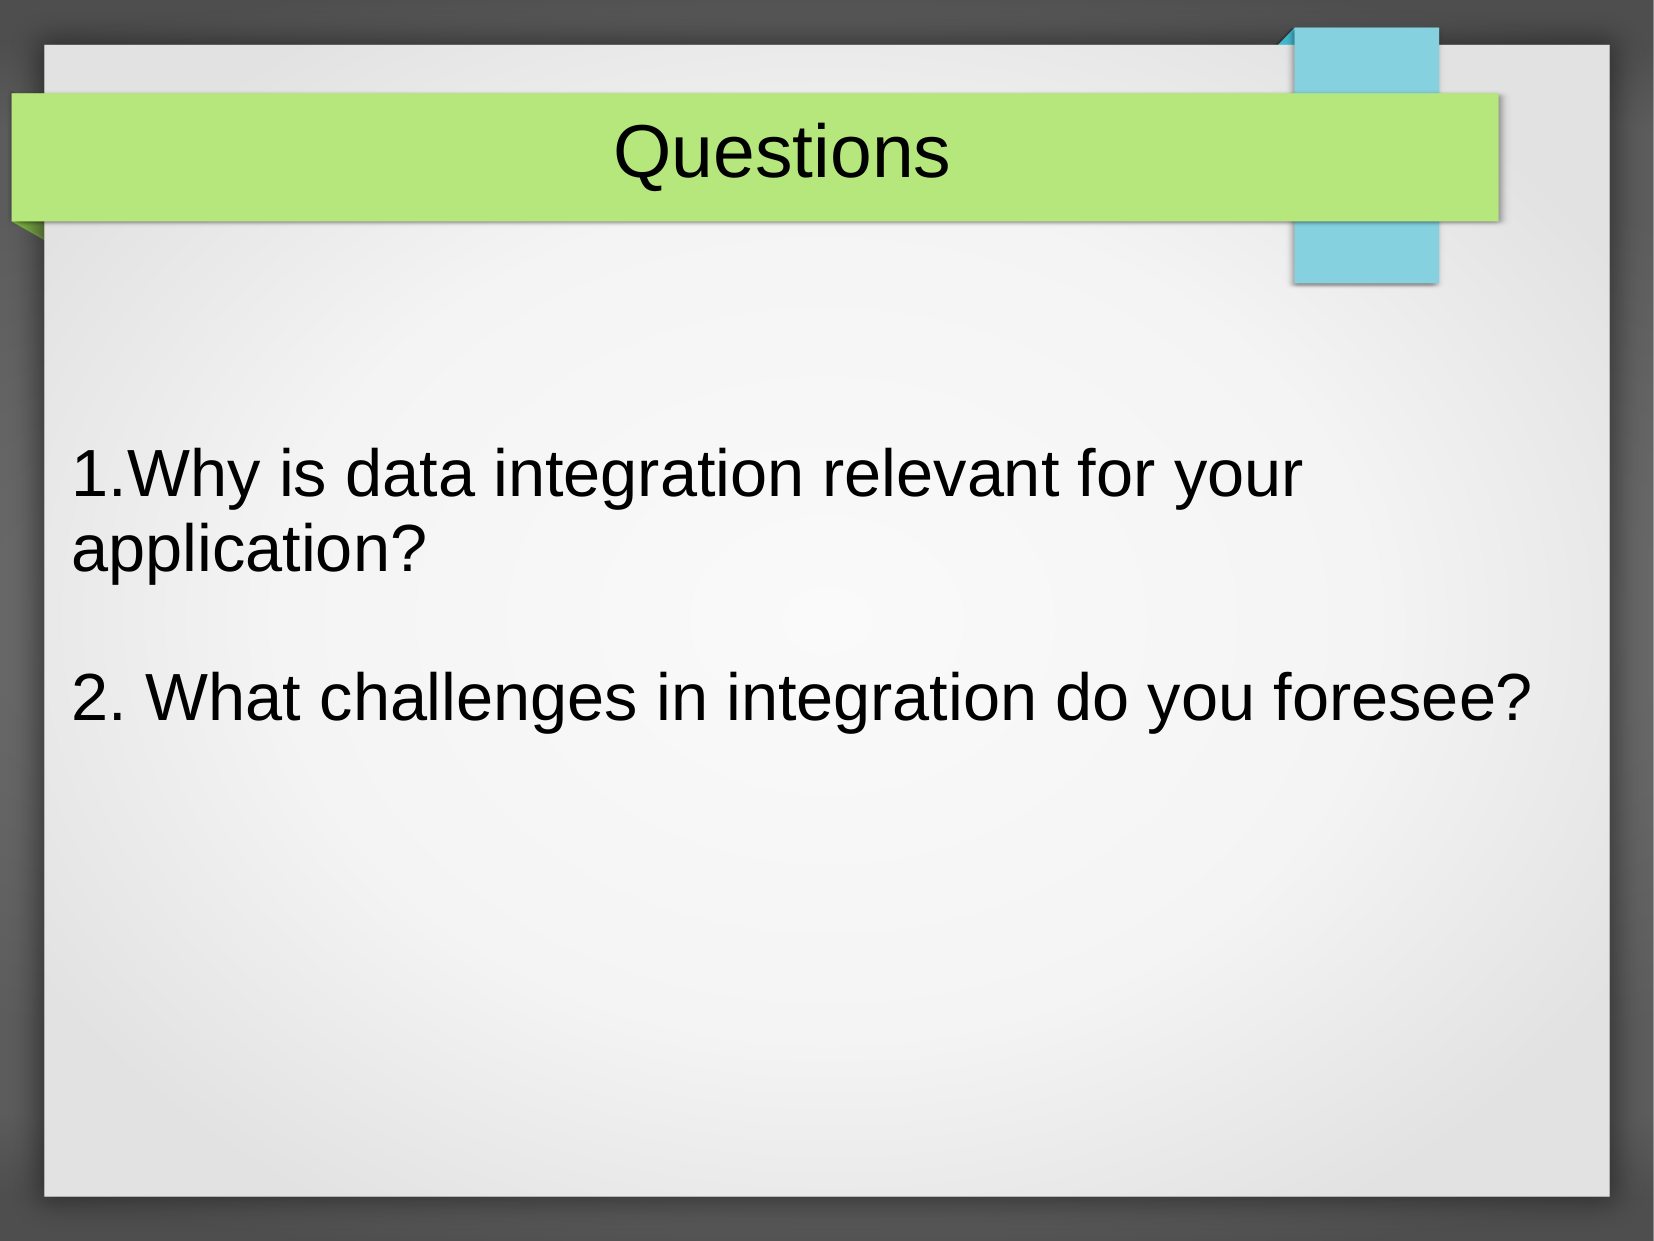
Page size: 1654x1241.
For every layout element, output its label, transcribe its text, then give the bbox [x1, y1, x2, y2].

picture [0, 0, 1654, 1241]
title Questions [60, 47, 1549, 256]
subtitle 1.Why is data integration relevant for your application? 2. What challenges in integration do you foresee? [71, 225, 1561, 946]
